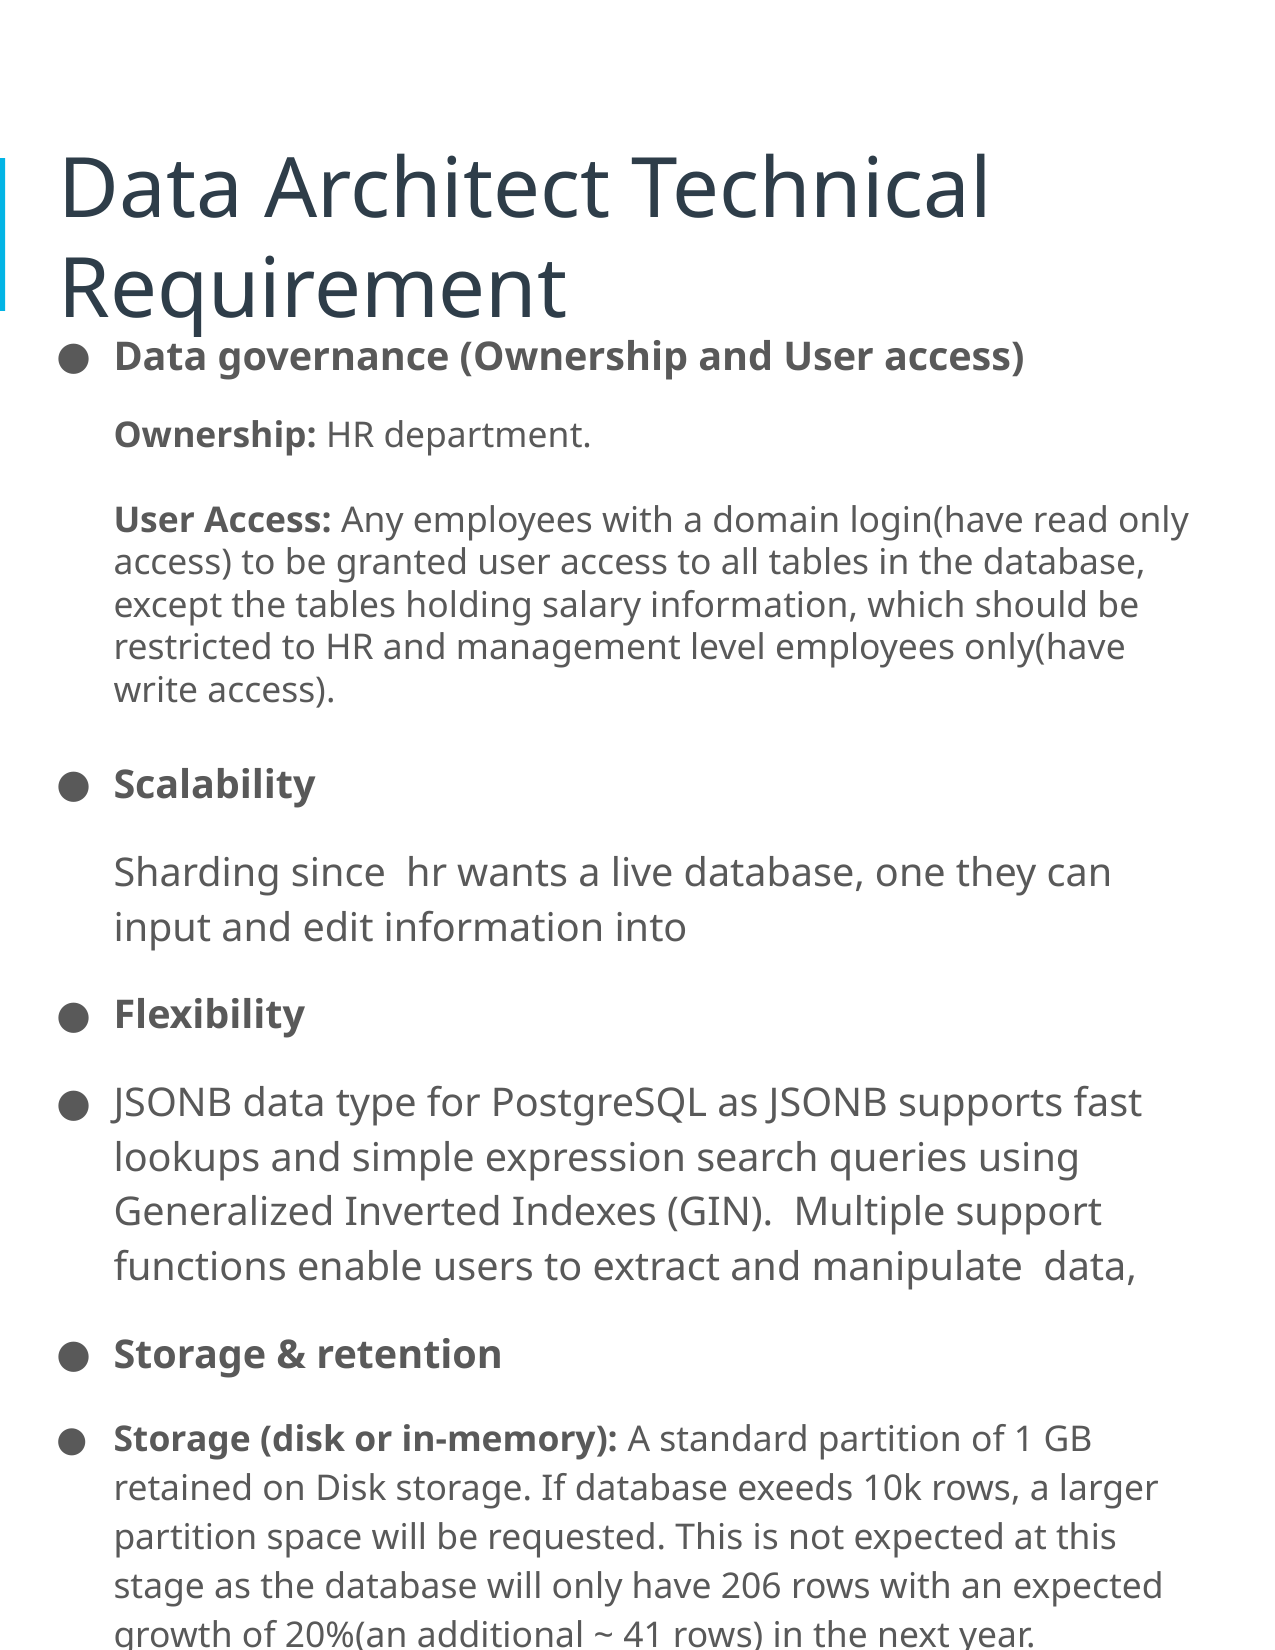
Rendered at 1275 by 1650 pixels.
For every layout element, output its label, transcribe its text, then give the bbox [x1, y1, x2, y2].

list Data governance (Ownership and User access) Ownership: HR department. User Access: Any employees with a domain login(have read only access) to be granted user access to all tables in the database, except the tables holding salary information, which should be restricted to HR and management level employees only(have write access). Scalability Sharding since hr wants a live database, one they can input and edit information into Flexibility JSONB data type for PostgreSQL as JSONB supports fast lookups and simple expression search queries using Generalized Inverted Indexes (GIN). Multiple support functions enable users to extract and manipulate data, Storage & retention Storage (disk or in-memory): A standard partition of 1 GB retained on Disk storage. If database exeeds 10k rows, a larger partition space will be requested. This is not expected at this stage as the database will only have 206 rows with an expected growth of 20%(an additional ~ 41 rows) in the next year. Retention: At least 7 years. Backup: ● Critical: Backup schedule is full backup 1x per week, incremental backup daily. [23, 308, 1212, 1650]
title Data Architect Technical Requirement [43, 142, 1232, 327]
